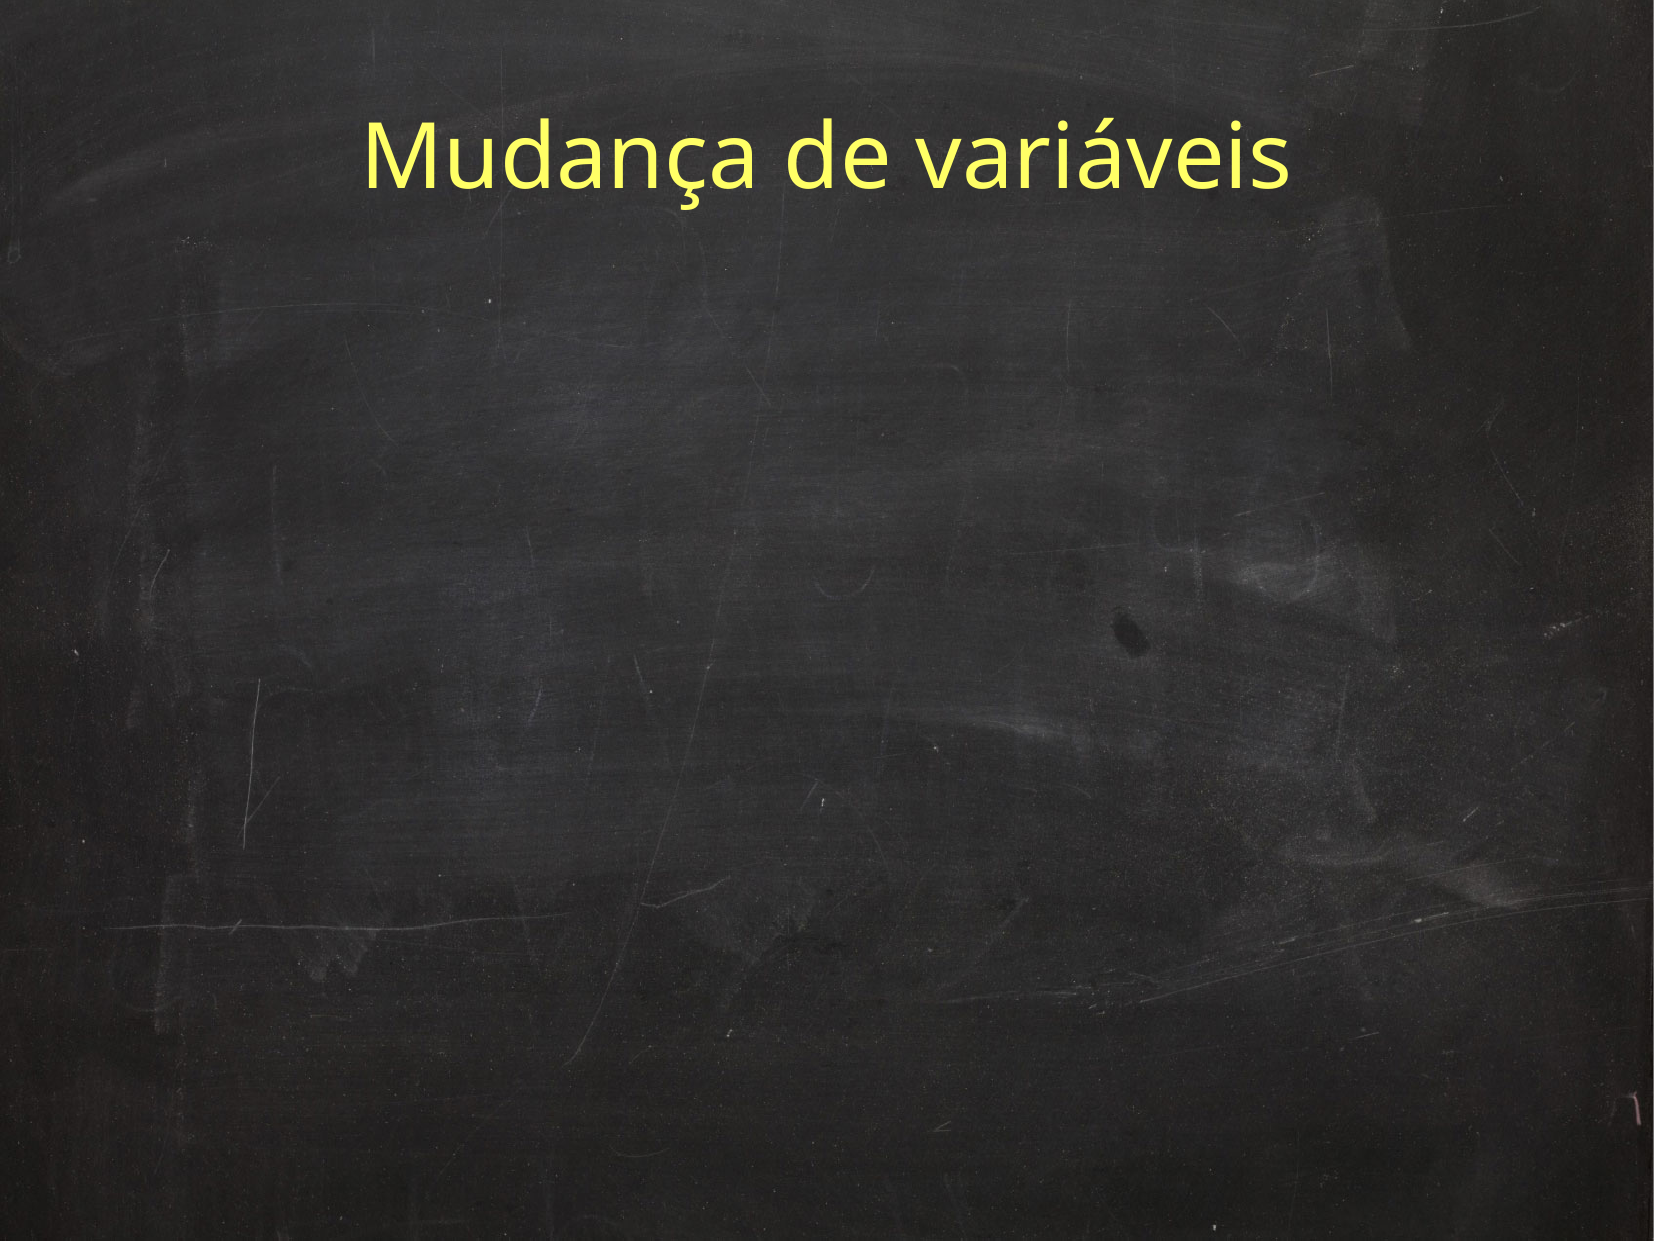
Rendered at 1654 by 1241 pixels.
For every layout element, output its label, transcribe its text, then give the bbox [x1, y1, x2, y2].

picture [0, 0, 1654, 1241]
title Mudança de variáveis [82, 56, 1571, 250]
